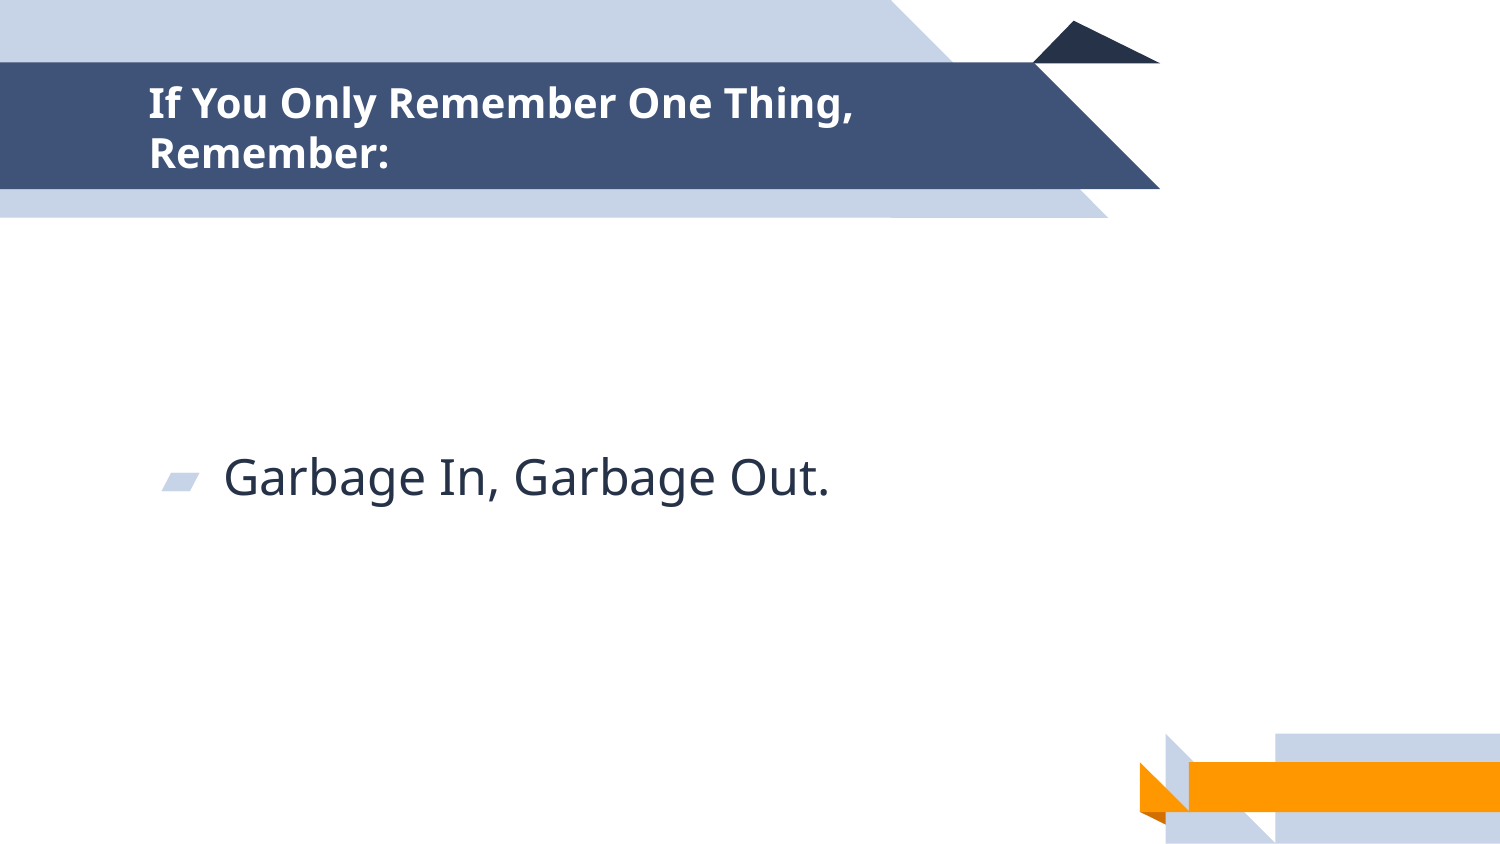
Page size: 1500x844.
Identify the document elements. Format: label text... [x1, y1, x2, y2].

title If You Only Remember One Thing, Remember: [133, 64, 1035, 190]
list Garbage In, Garbage Out. [133, 217, 1140, 734]
